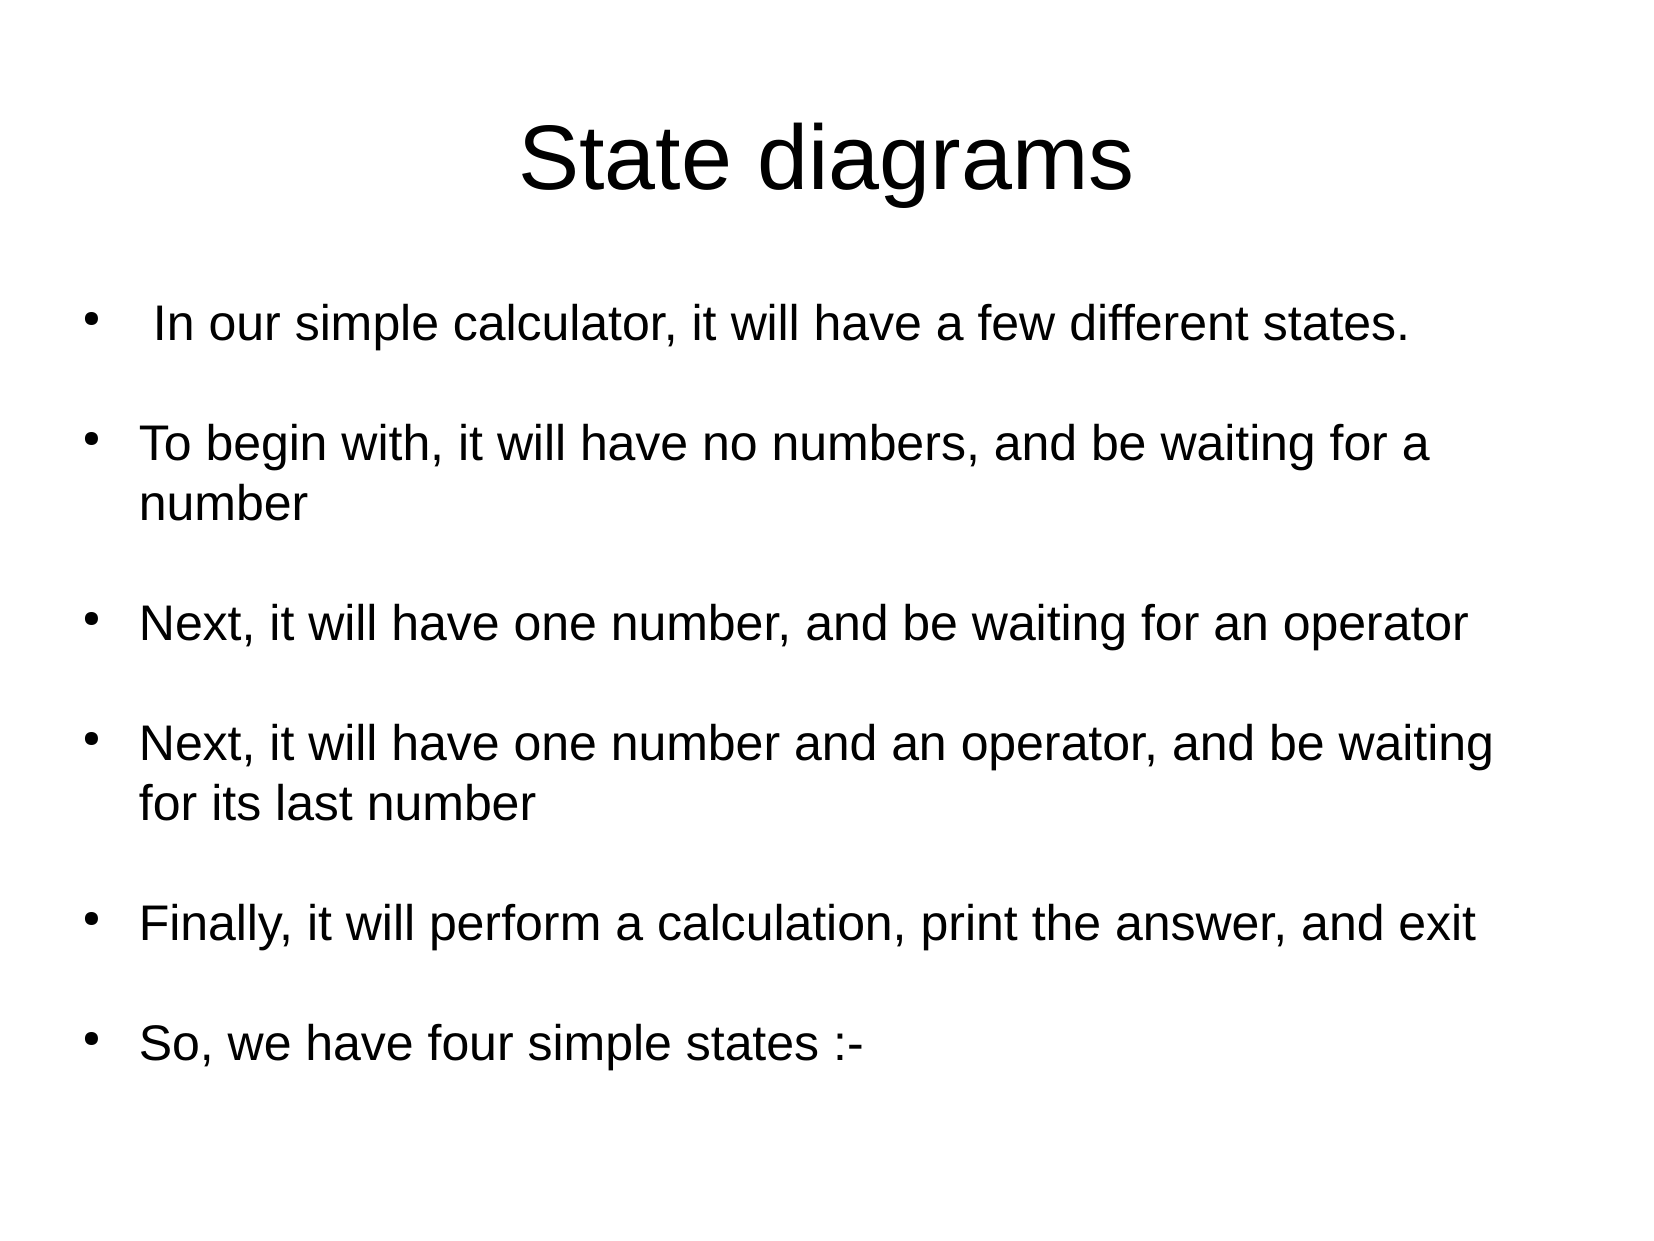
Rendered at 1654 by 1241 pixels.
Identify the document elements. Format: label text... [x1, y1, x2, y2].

title State diagrams [82, 49, 1571, 257]
subtitle In our simple calculator, it will have a few different states. To begin with, it will have no numbers, and be waiting for a number Next, it will have one number, and be waiting for an operator Next, it will have one number and an operator, and be waiting for its last number Finally, it will perform a calculation, print the answer, and exit So, we have four simple states :- [82, 290, 1538, 1140]
